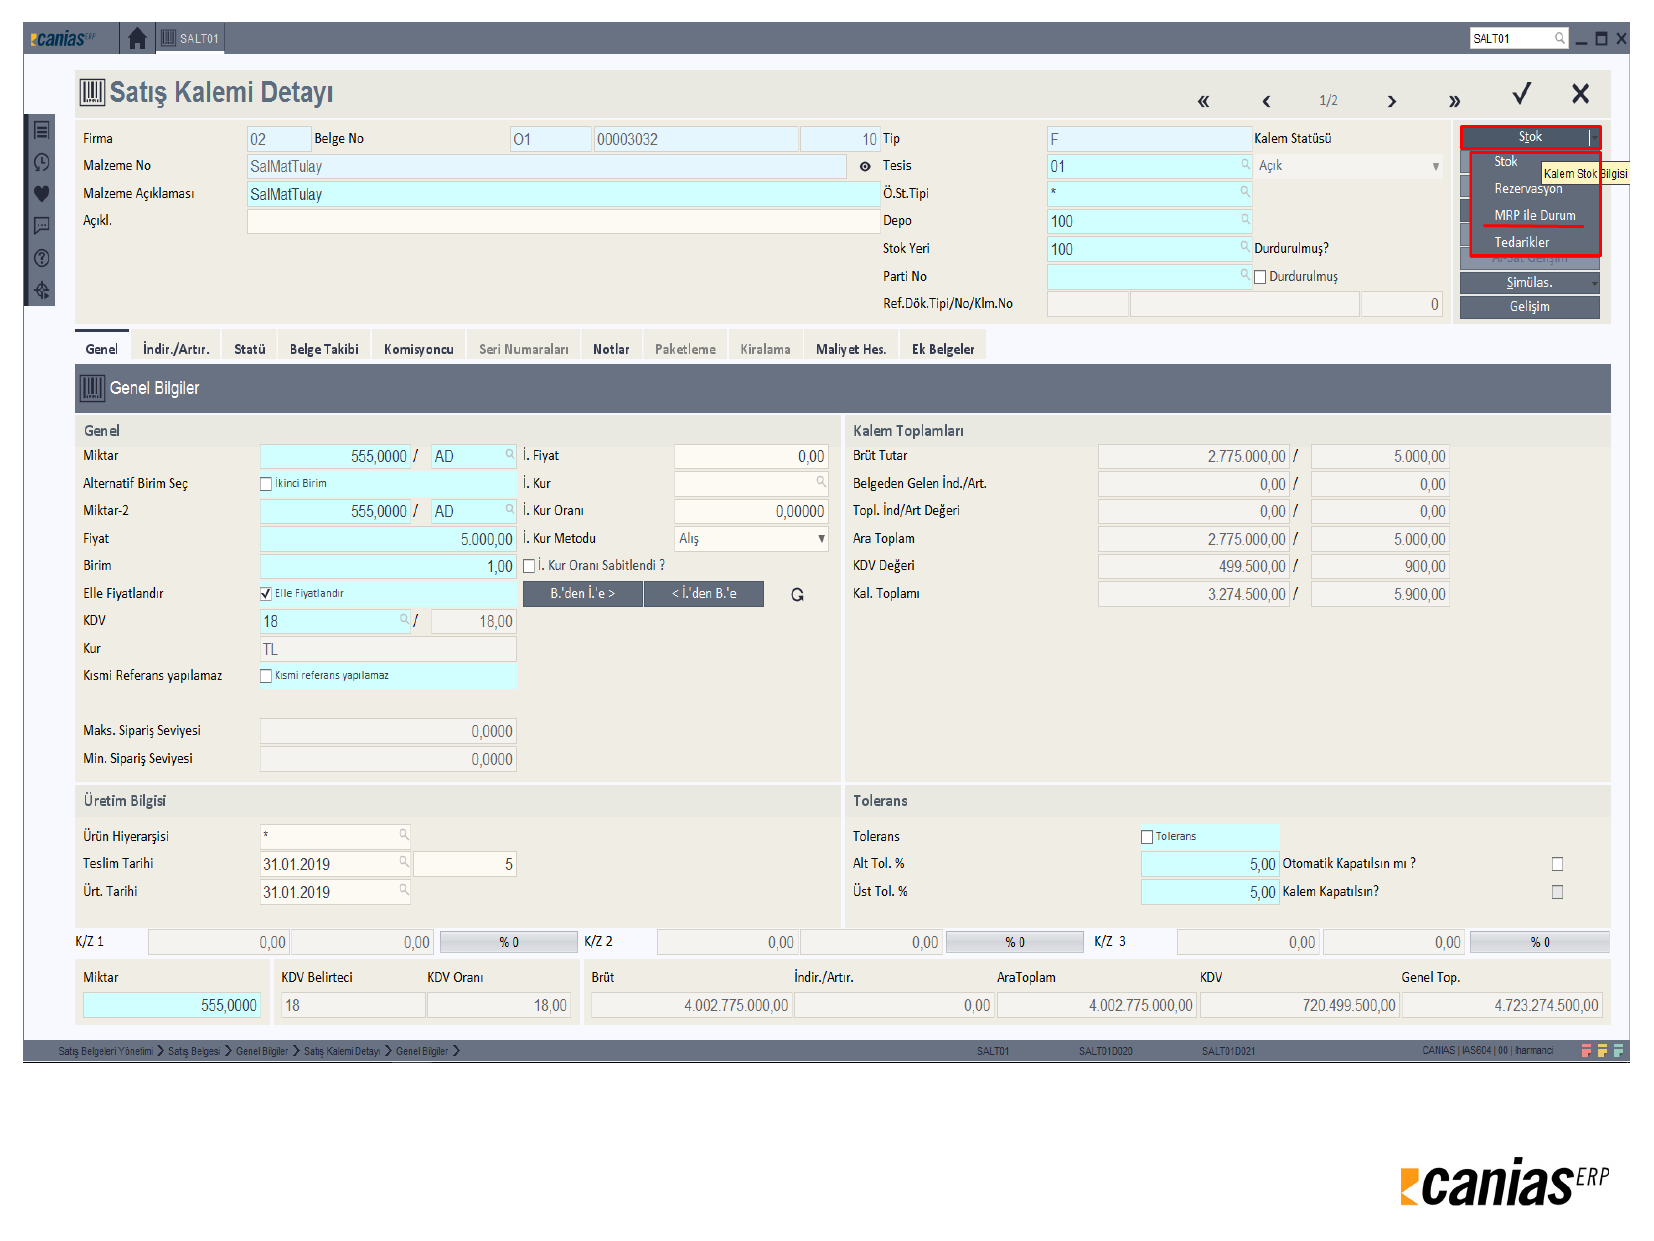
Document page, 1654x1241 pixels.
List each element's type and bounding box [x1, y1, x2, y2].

picture [1375, 1139, 1635, 1223]
picture [23, 22, 1630, 1063]
